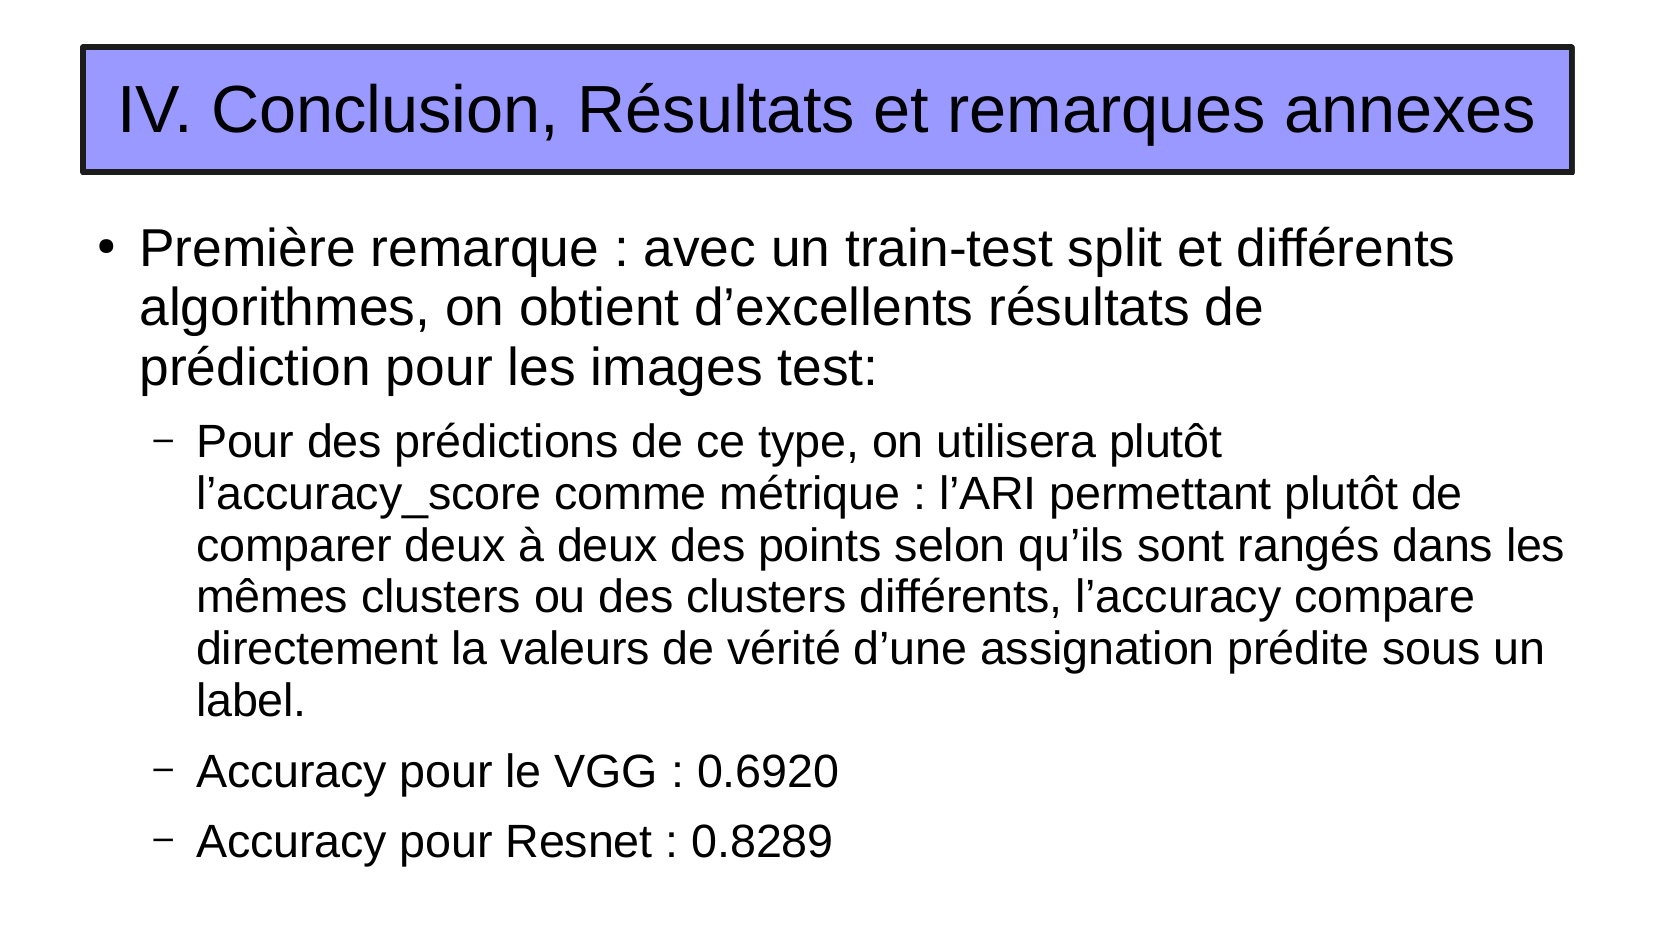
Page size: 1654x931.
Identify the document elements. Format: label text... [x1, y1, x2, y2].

title IV. Conclusion, Résultats et remarques annexes [83, 47, 1572, 172]
list Première remarque : avec un train-test split et différents algorithmes, on obtient d’excellents résultats de prédiction pour les images test: Pour des prédictions de ce type, on utilisera plutôt l’accuracy_score comme métrique : l’ARI permettant plutôt de comparer deux à deux des points selon qu’ils sont rangés dans les mêmes clusters ou des clusters différents, l’accuracy compare directement la valeurs de vérité d’une assignation prédite sous un label. Accuracy pour le VGG : 0.6920 Accuracy pour Resnet : 0.8289 [82, 217, 1571, 875]
